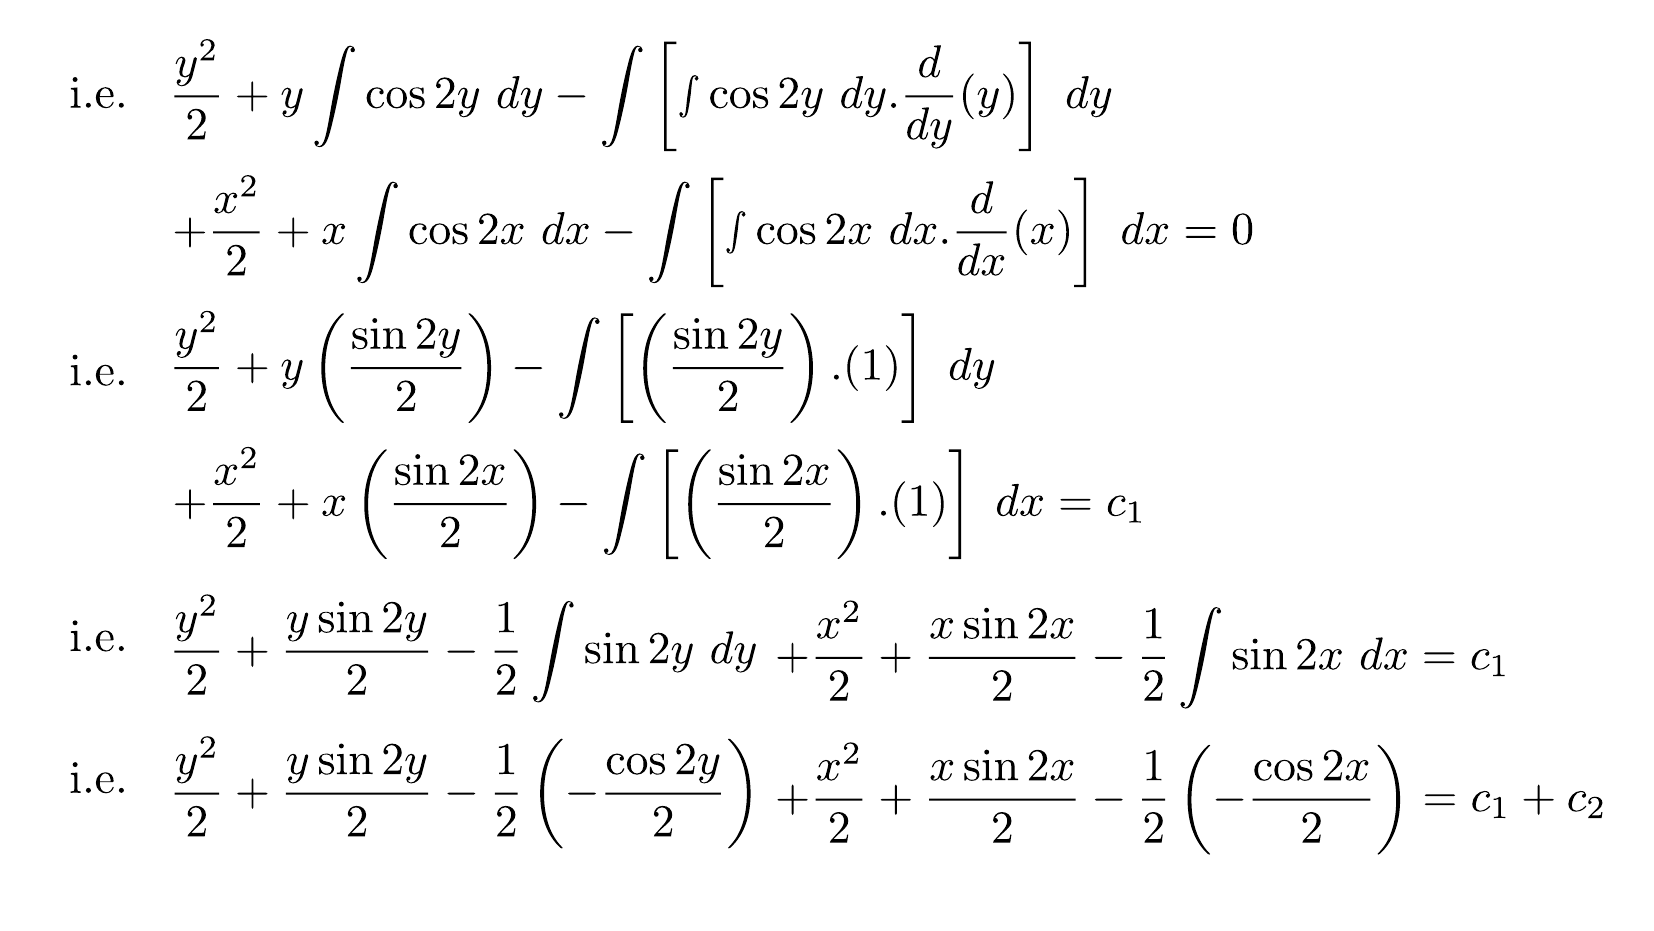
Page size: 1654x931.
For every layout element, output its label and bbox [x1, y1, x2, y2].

text_box [174, 310, 995, 423]
text_box [70, 620, 124, 652]
text_box [777, 742, 1603, 855]
text_box [174, 594, 756, 703]
text_box [174, 446, 1141, 560]
text_box [70, 354, 124, 386]
title [47, 37, 1625, 886]
text_box [776, 600, 1505, 709]
text_box [174, 736, 751, 849]
text_box [174, 39, 1112, 152]
text_box [174, 175, 1253, 288]
text_box [70, 77, 124, 109]
text_box [70, 762, 124, 794]
